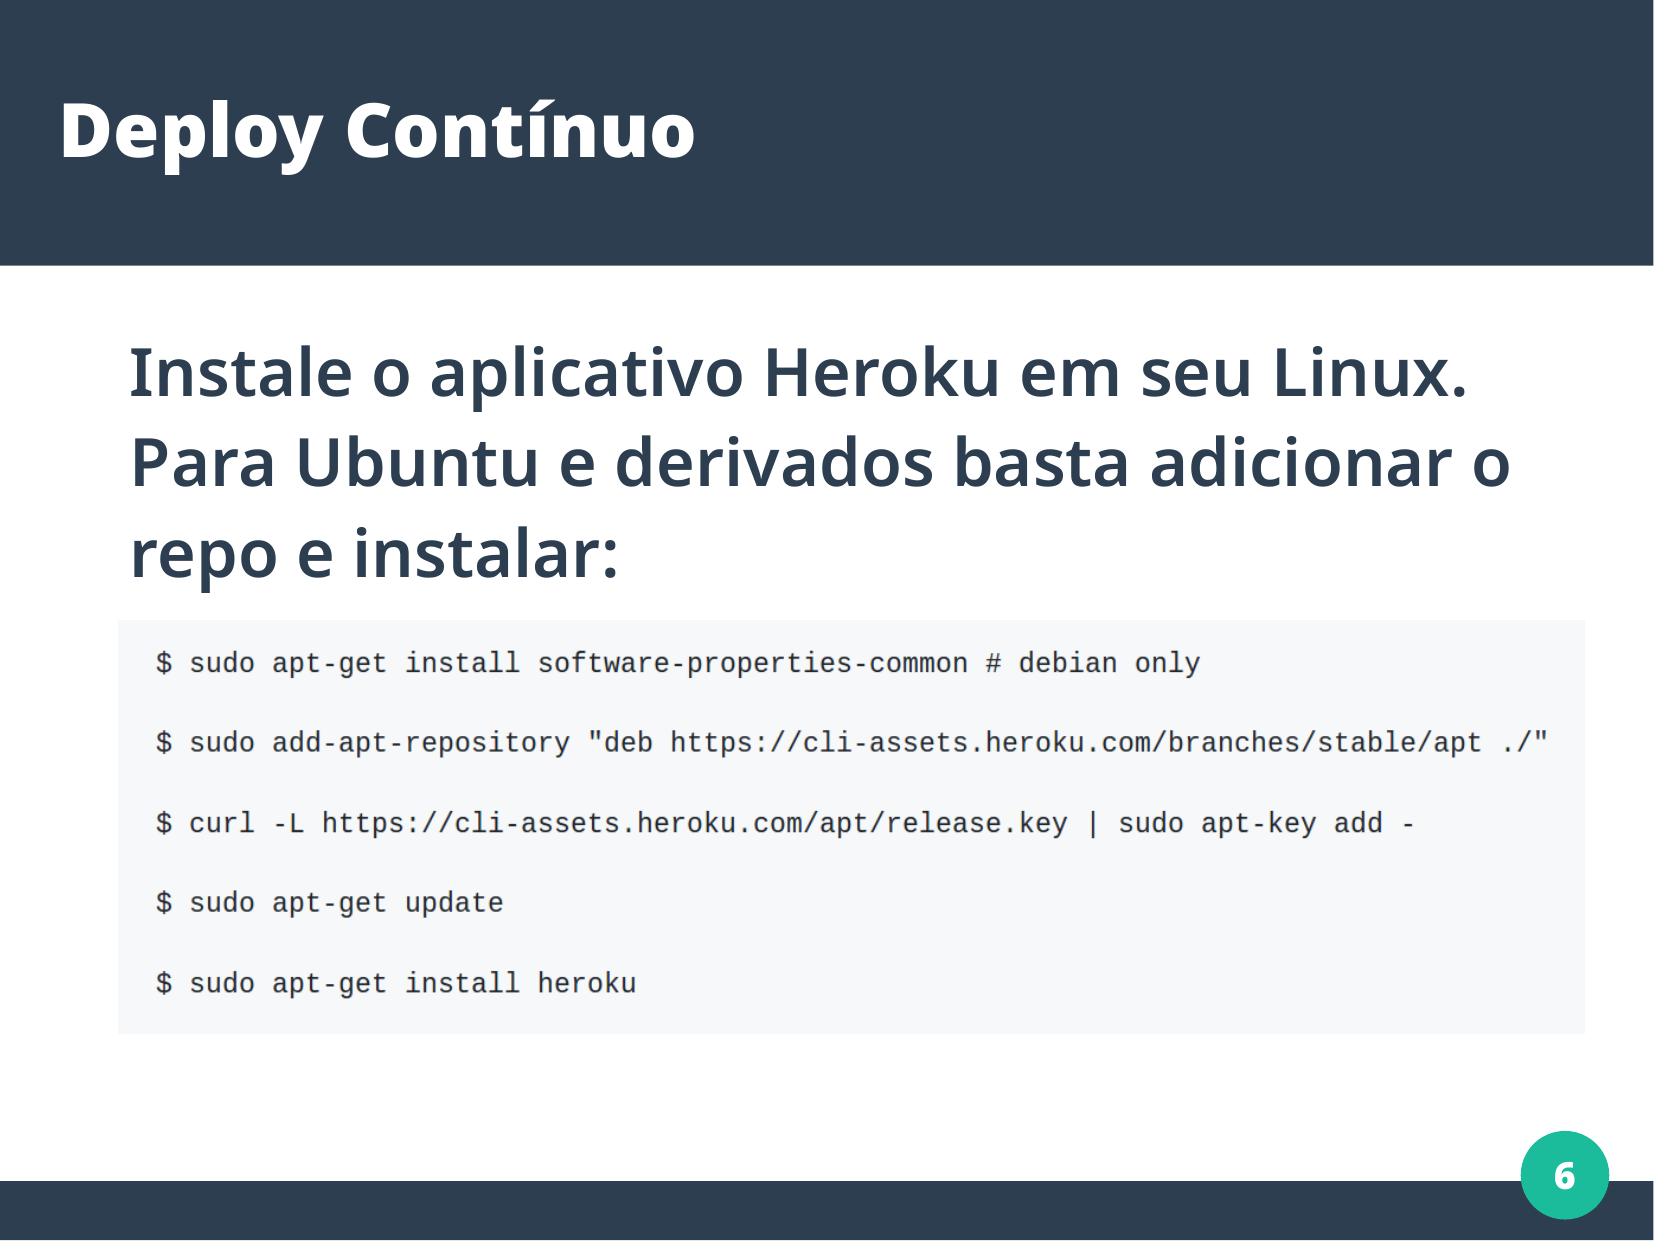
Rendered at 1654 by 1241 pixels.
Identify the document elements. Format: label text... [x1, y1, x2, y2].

list Instale o aplicativo Heroku em seu Linux. Para Ubuntu e derivados basta adicionar o repo e instalar: [59, 324, 1595, 1152]
title Deploy Contínuo [59, 49, 1595, 207]
picture [118, 620, 1585, 1034]
